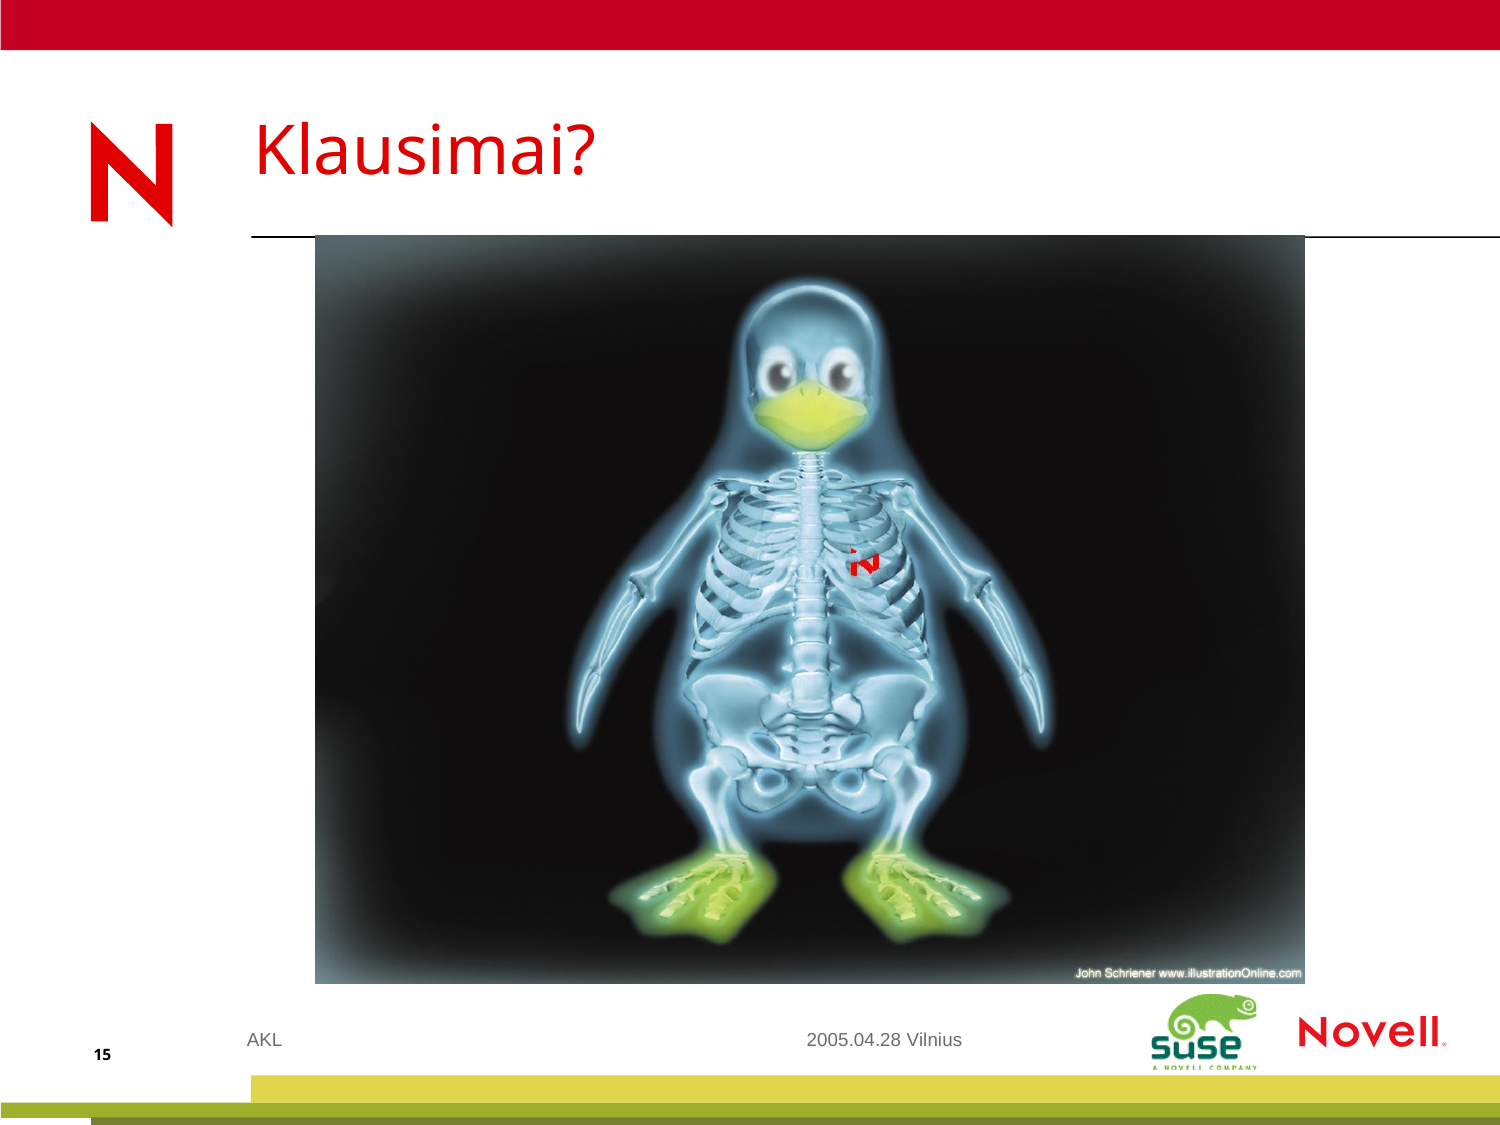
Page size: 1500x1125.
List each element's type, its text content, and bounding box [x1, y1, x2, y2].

picture [315, 235, 1305, 984]
title Klausimai? [253, 68, 1436, 231]
picture [1299, 1016, 1447, 1048]
